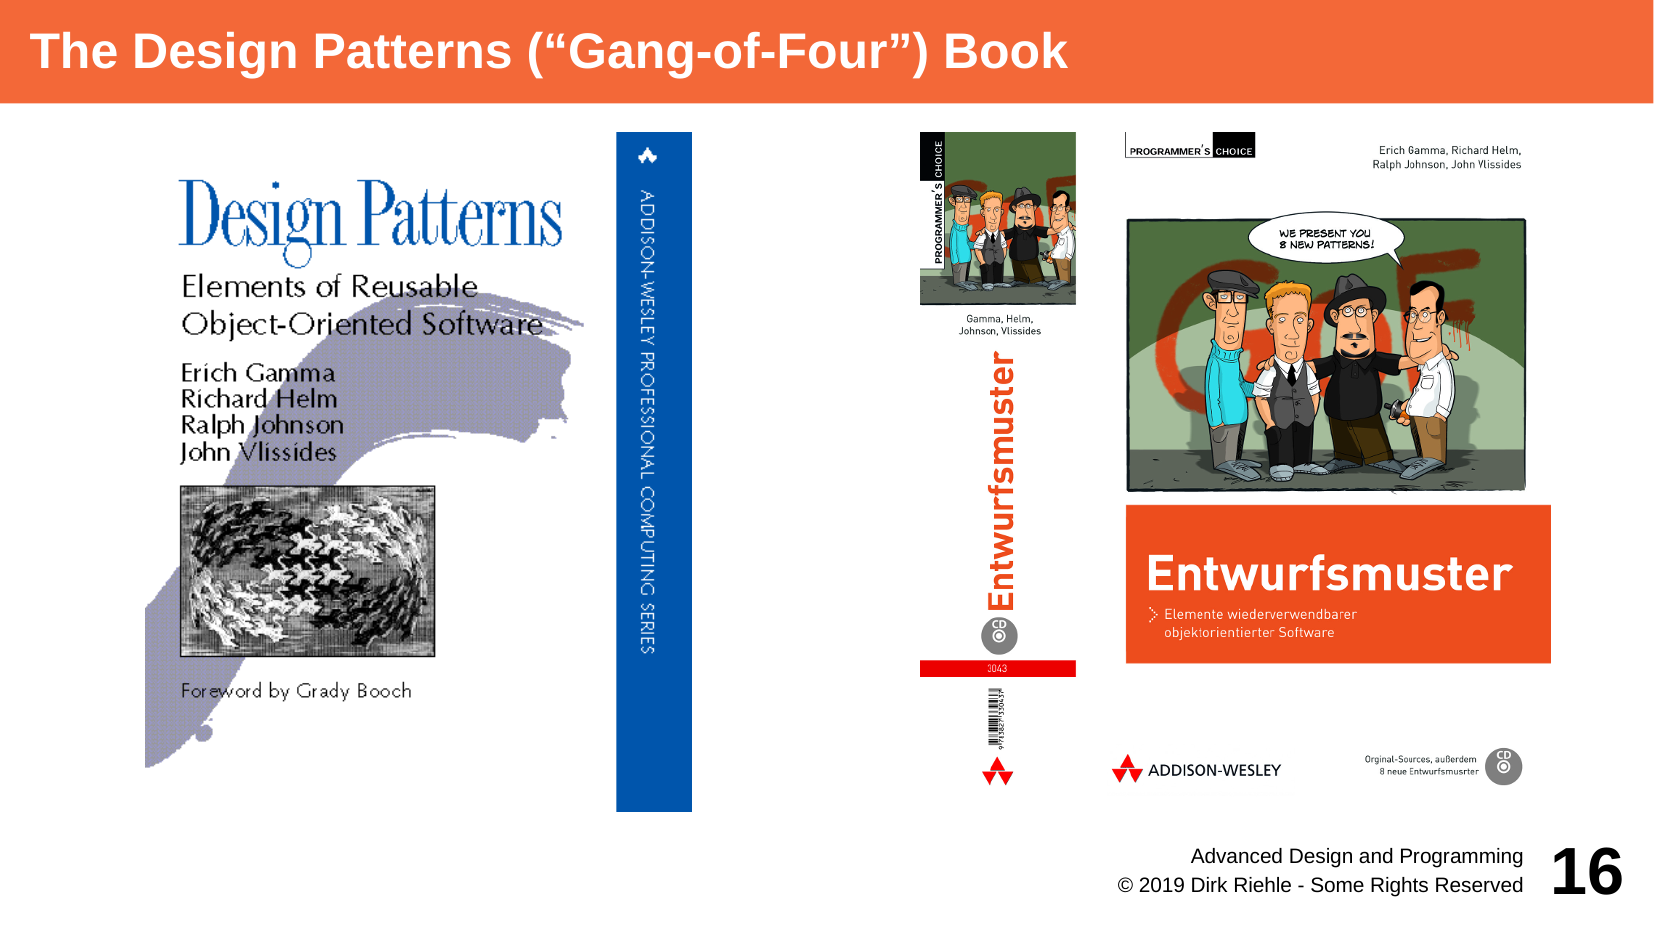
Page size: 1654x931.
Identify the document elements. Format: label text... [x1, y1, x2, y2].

picture [895, 132, 1576, 813]
title The Design Patterns (“Gang-of-Four”) Book [0, 0, 1654, 104]
picture [139, 132, 698, 813]
